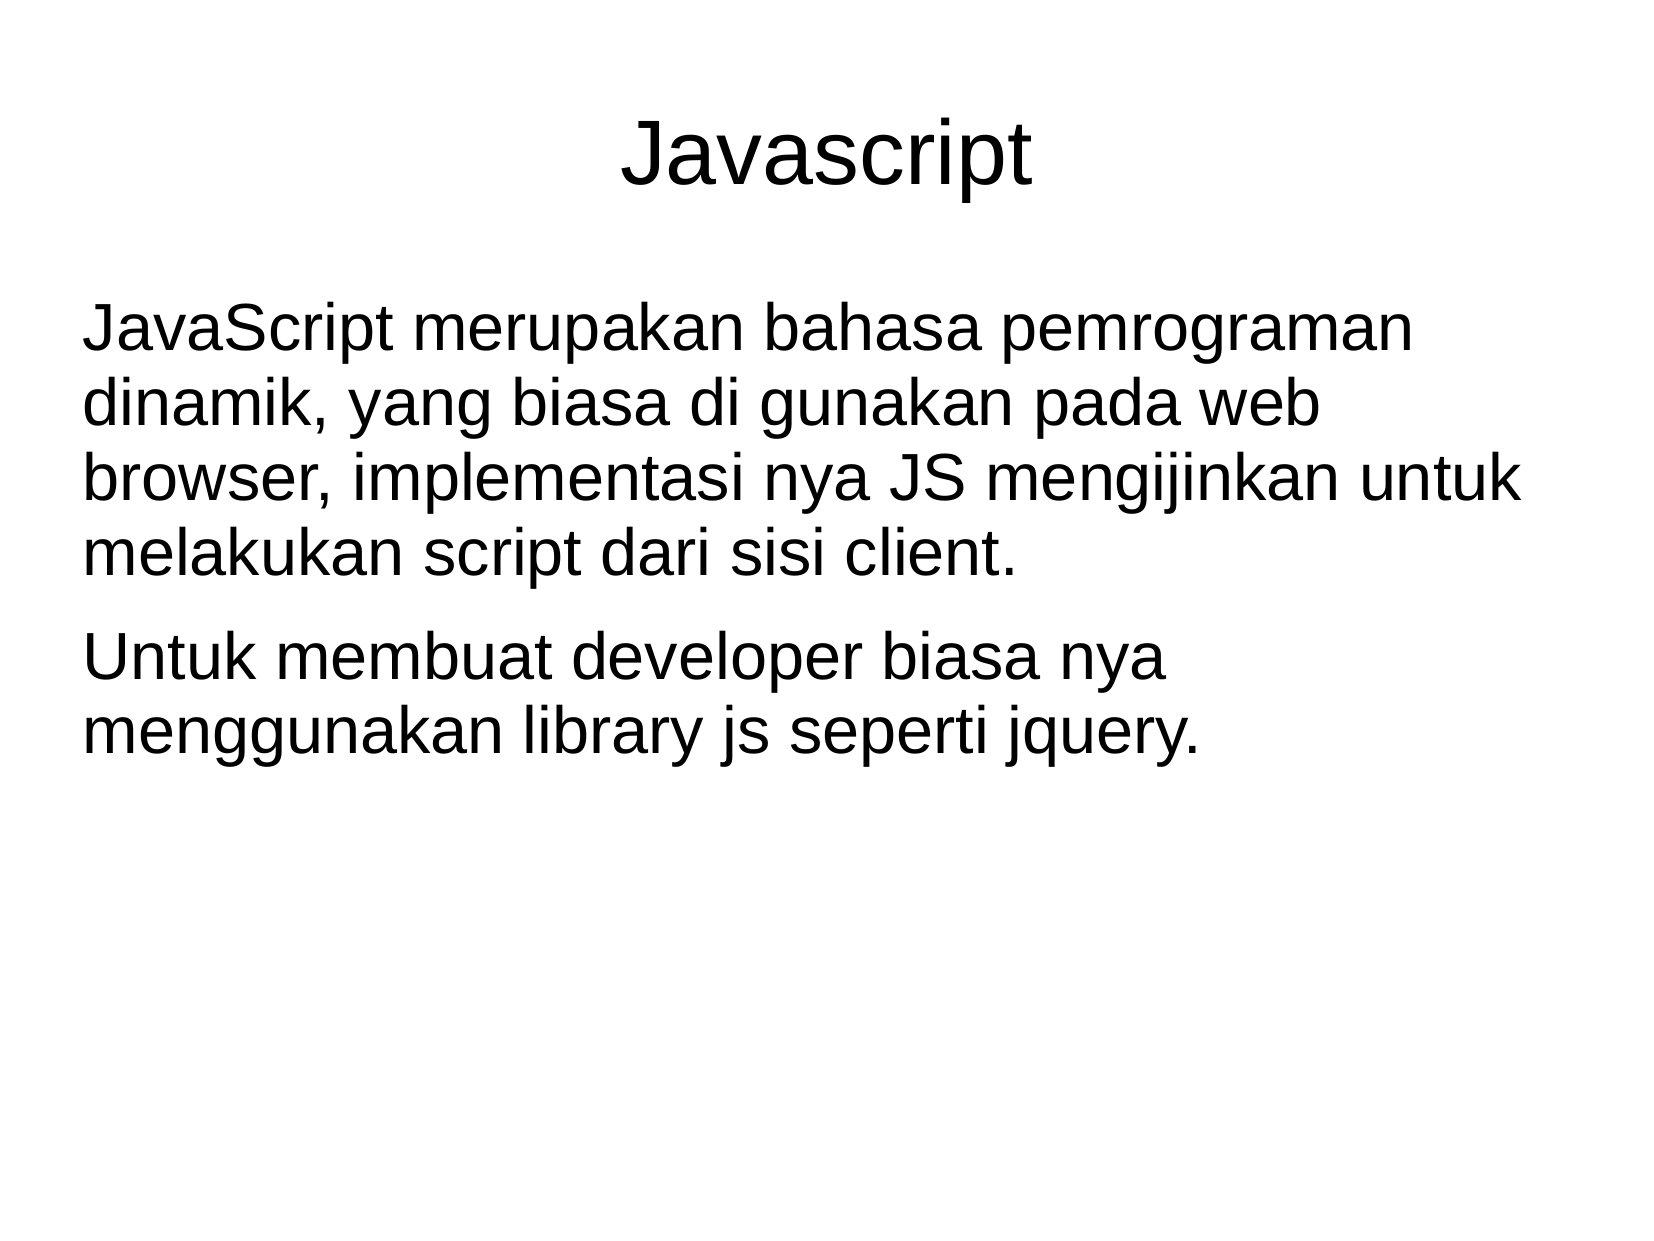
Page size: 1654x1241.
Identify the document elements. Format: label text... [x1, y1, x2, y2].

list JavaScript merupakan bahasa pemrograman dinamik, yang biasa di gunakan pada web browser, implementasi nya JS mengijinkan untuk melakukan script dari sisi client. Untuk membuat developer biasa nya menggunakan library js seperti jquery. [82, 290, 1571, 1010]
title Javascript [82, 49, 1571, 257]
